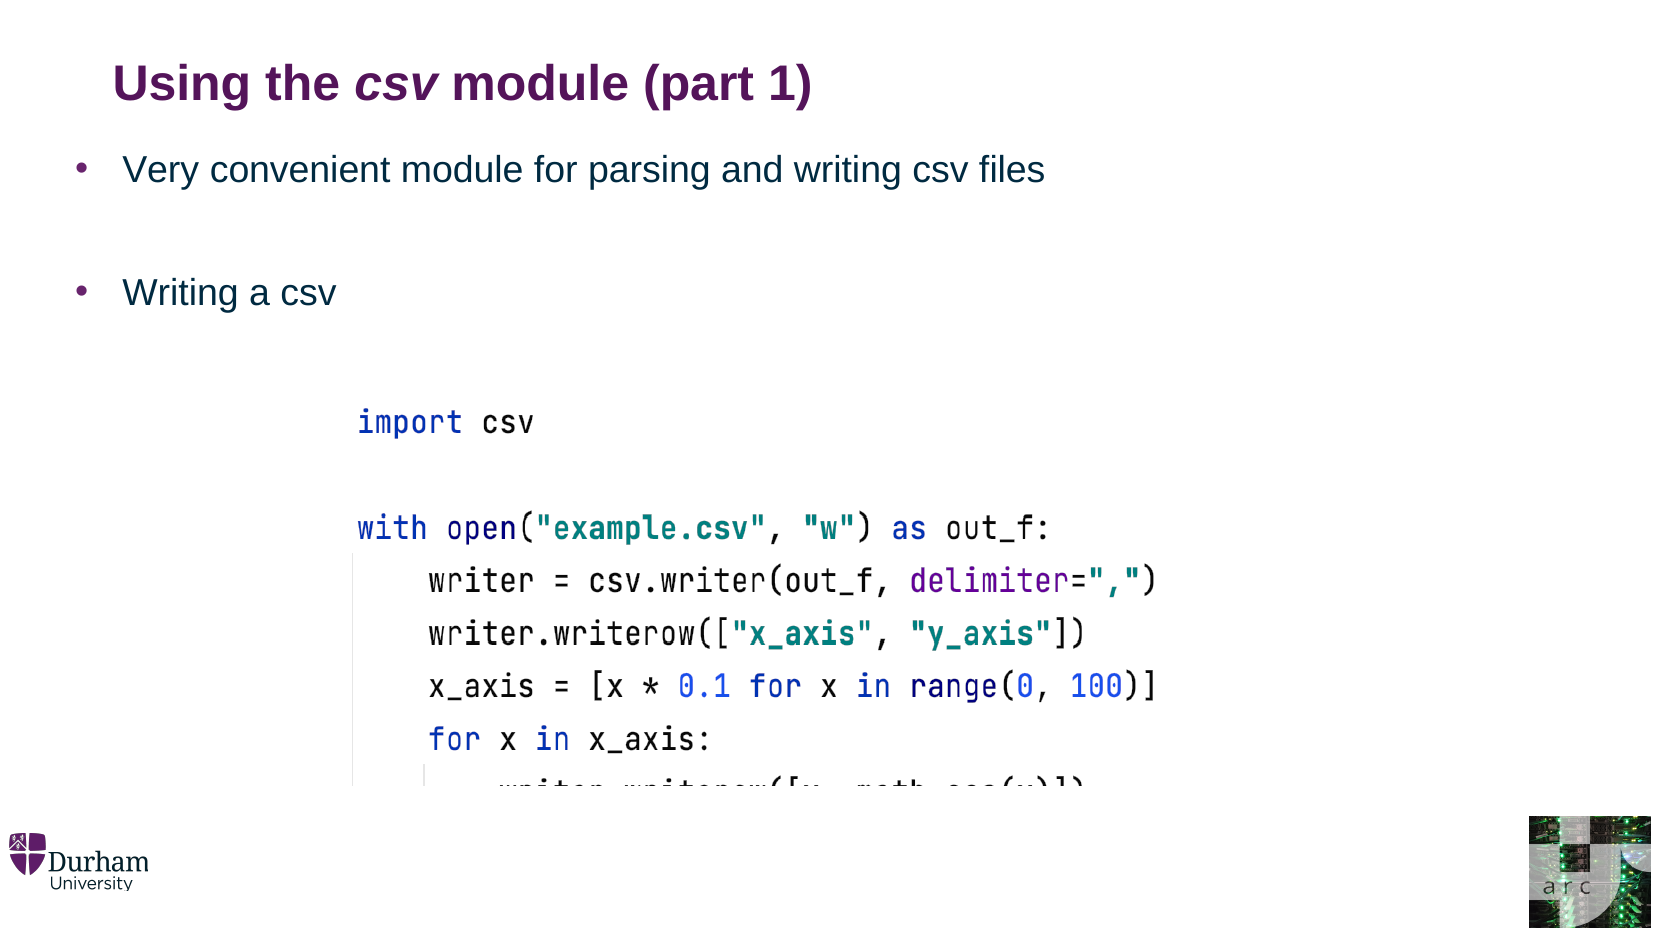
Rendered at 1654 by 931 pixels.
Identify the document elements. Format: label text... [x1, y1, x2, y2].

text_box Very convenient module for parsing and writing csv files Writing a csv [75, 144, 1474, 678]
picture [1529, 816, 1651, 928]
picture [9, 833, 148, 891]
text_box Using the csv module (part 1) [112, 50, 1542, 206]
picture [344, 394, 1205, 786]
